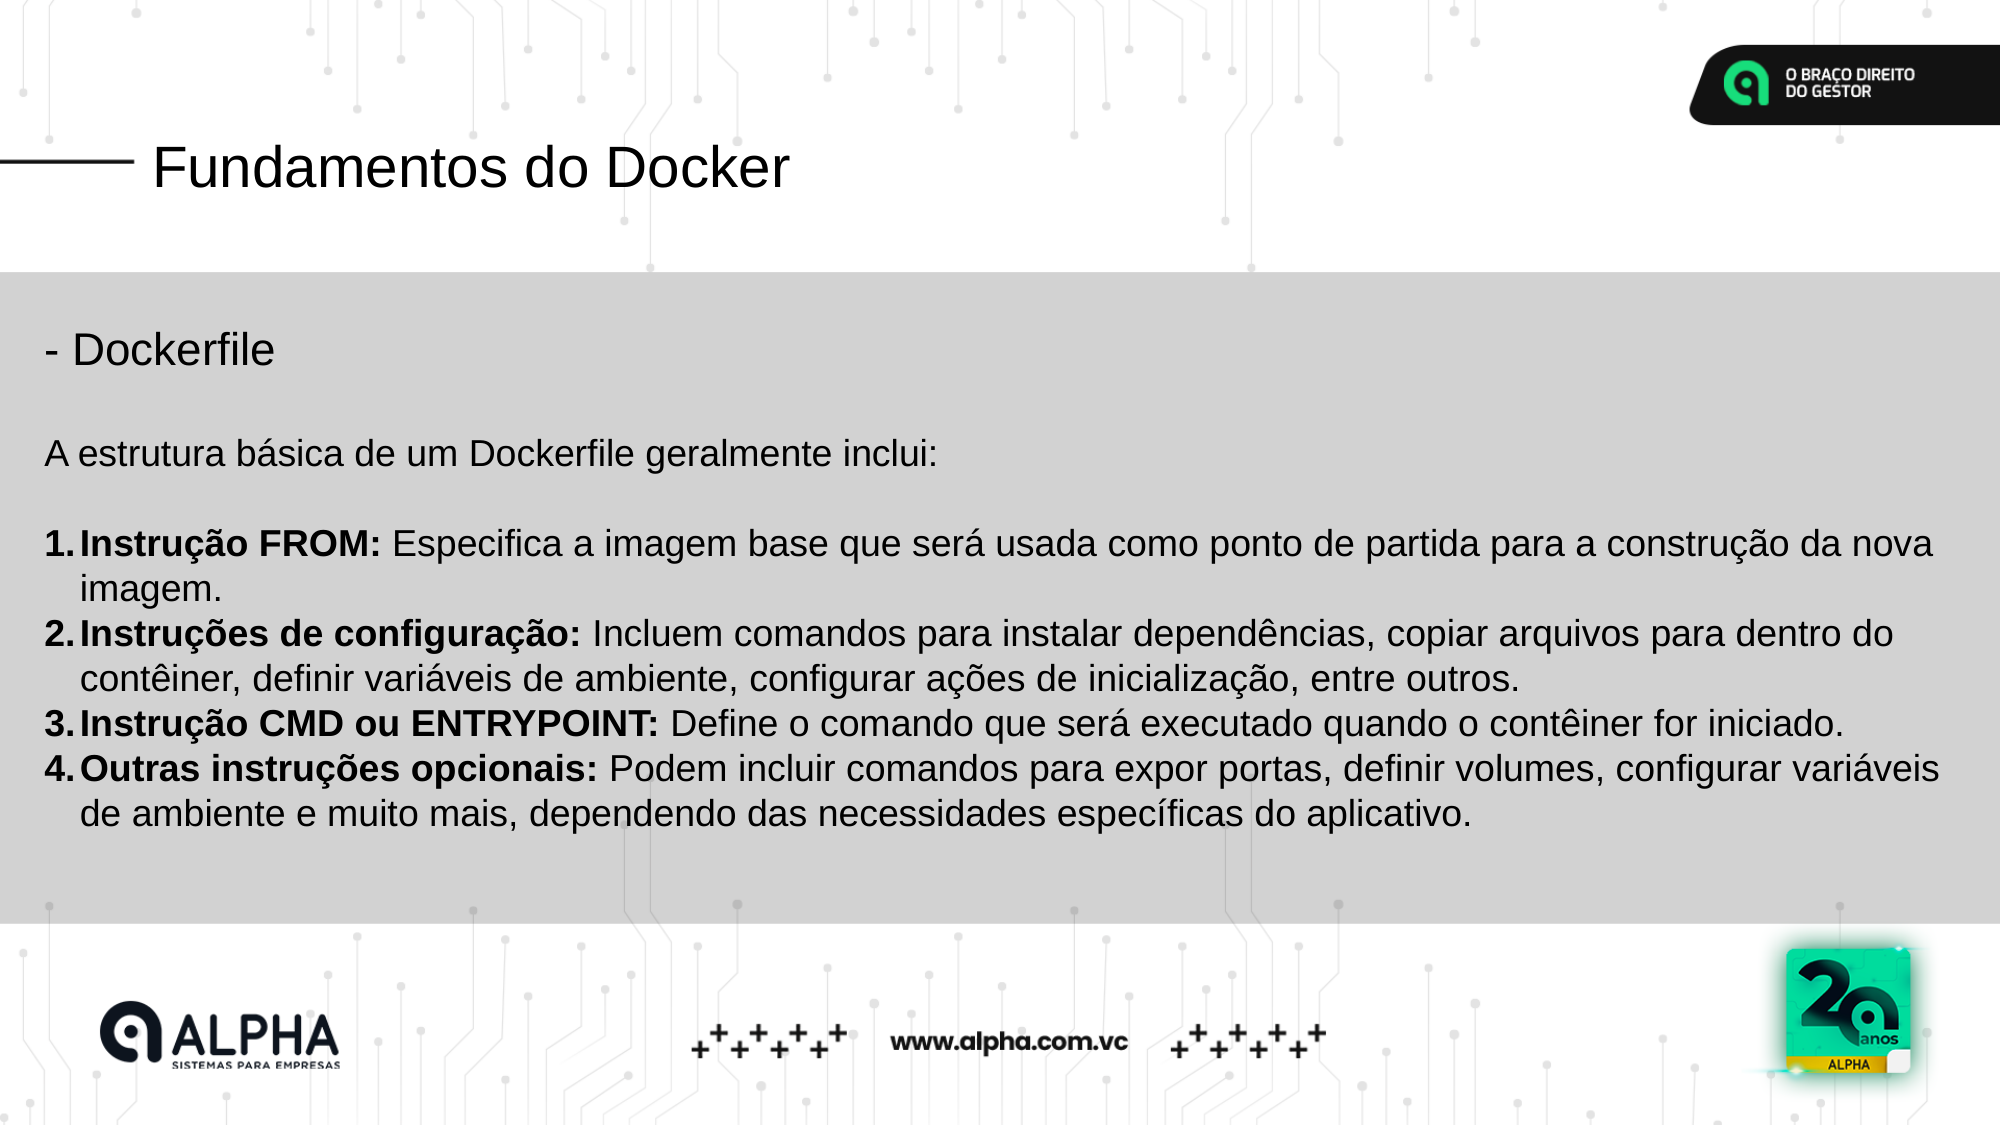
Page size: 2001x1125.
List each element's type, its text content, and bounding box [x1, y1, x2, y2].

picture [0, 0, 2000, 1125]
text_box Fundamentos do Docker [137, 59, 1862, 277]
text_box - Dockerfile A estrutura básica de um Dockerfile geralmente inclui: Instrução FROM: Especifica a imagem base que será usada como ponto de partida para a construção da nova imagem. Instruções de configuração: Incluem comandos para instalar dependências, copiar arquivos para dentro do contêiner, definir variáveis de ambiente, configurar ações de inicialização, entre outros. Instrução CMD ou ENTRYPOINT: Define o comando que será executado quando o contêiner for iniciado. Outras instruções opcionais: Podem incluir comandos para expor portas, definir volumes, configurar variáveis de ambiente e muito mais, dependendo das necessidades específicas do aplicativo. [29, 311, 1969, 532]
